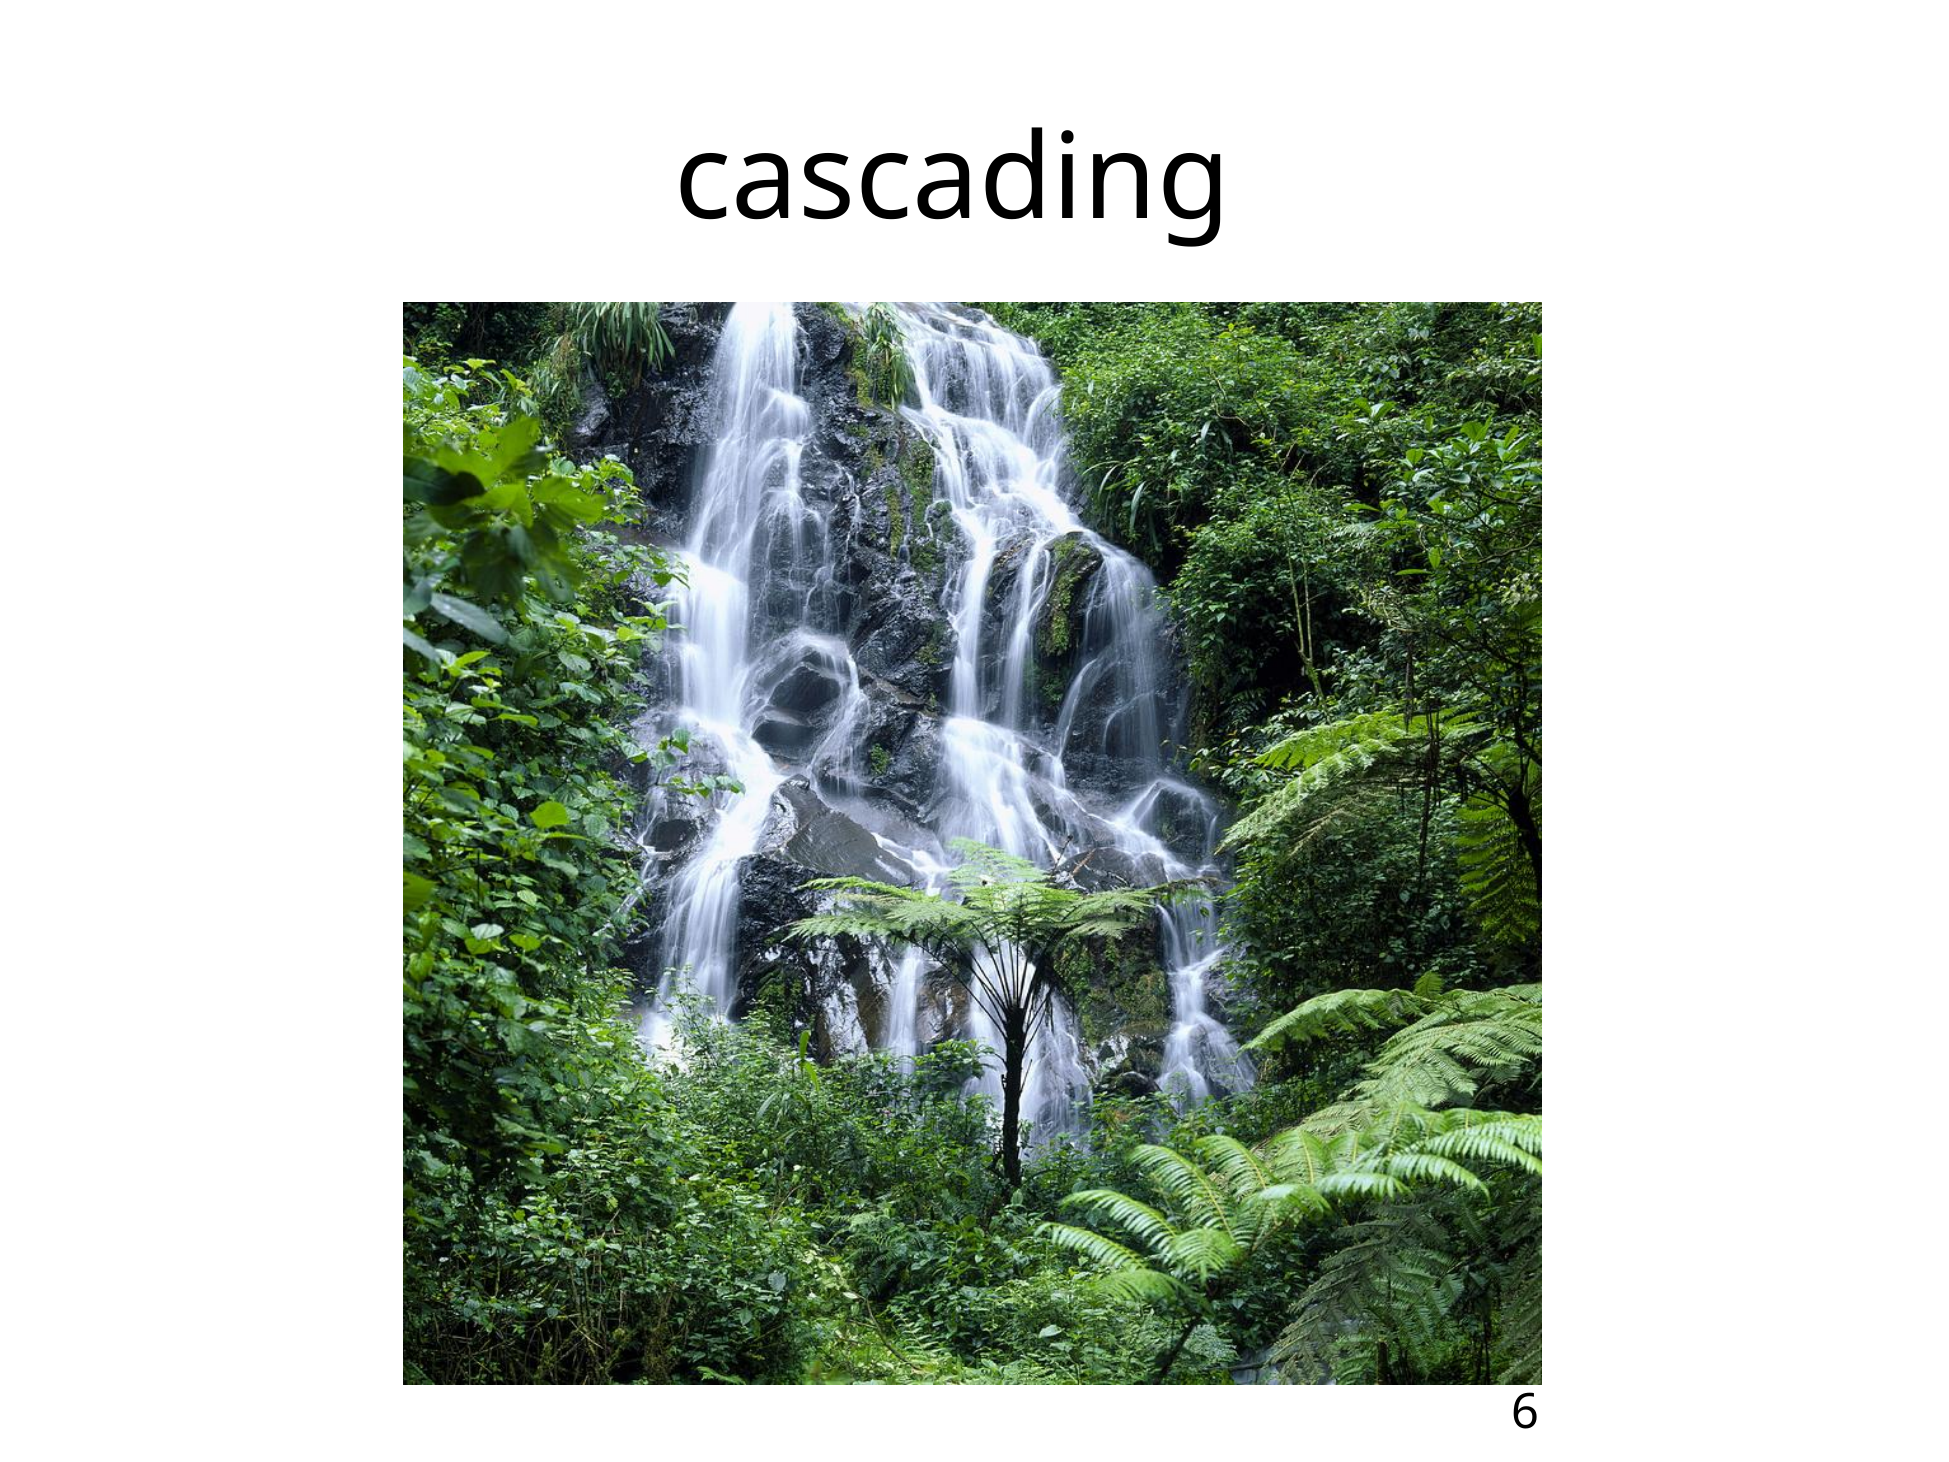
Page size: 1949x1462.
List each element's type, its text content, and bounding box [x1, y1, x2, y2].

title cascading [156, 92, 1749, 255]
picture [403, 302, 1542, 1385]
slide_number <숫자> [1496, 1372, 1899, 1462]
